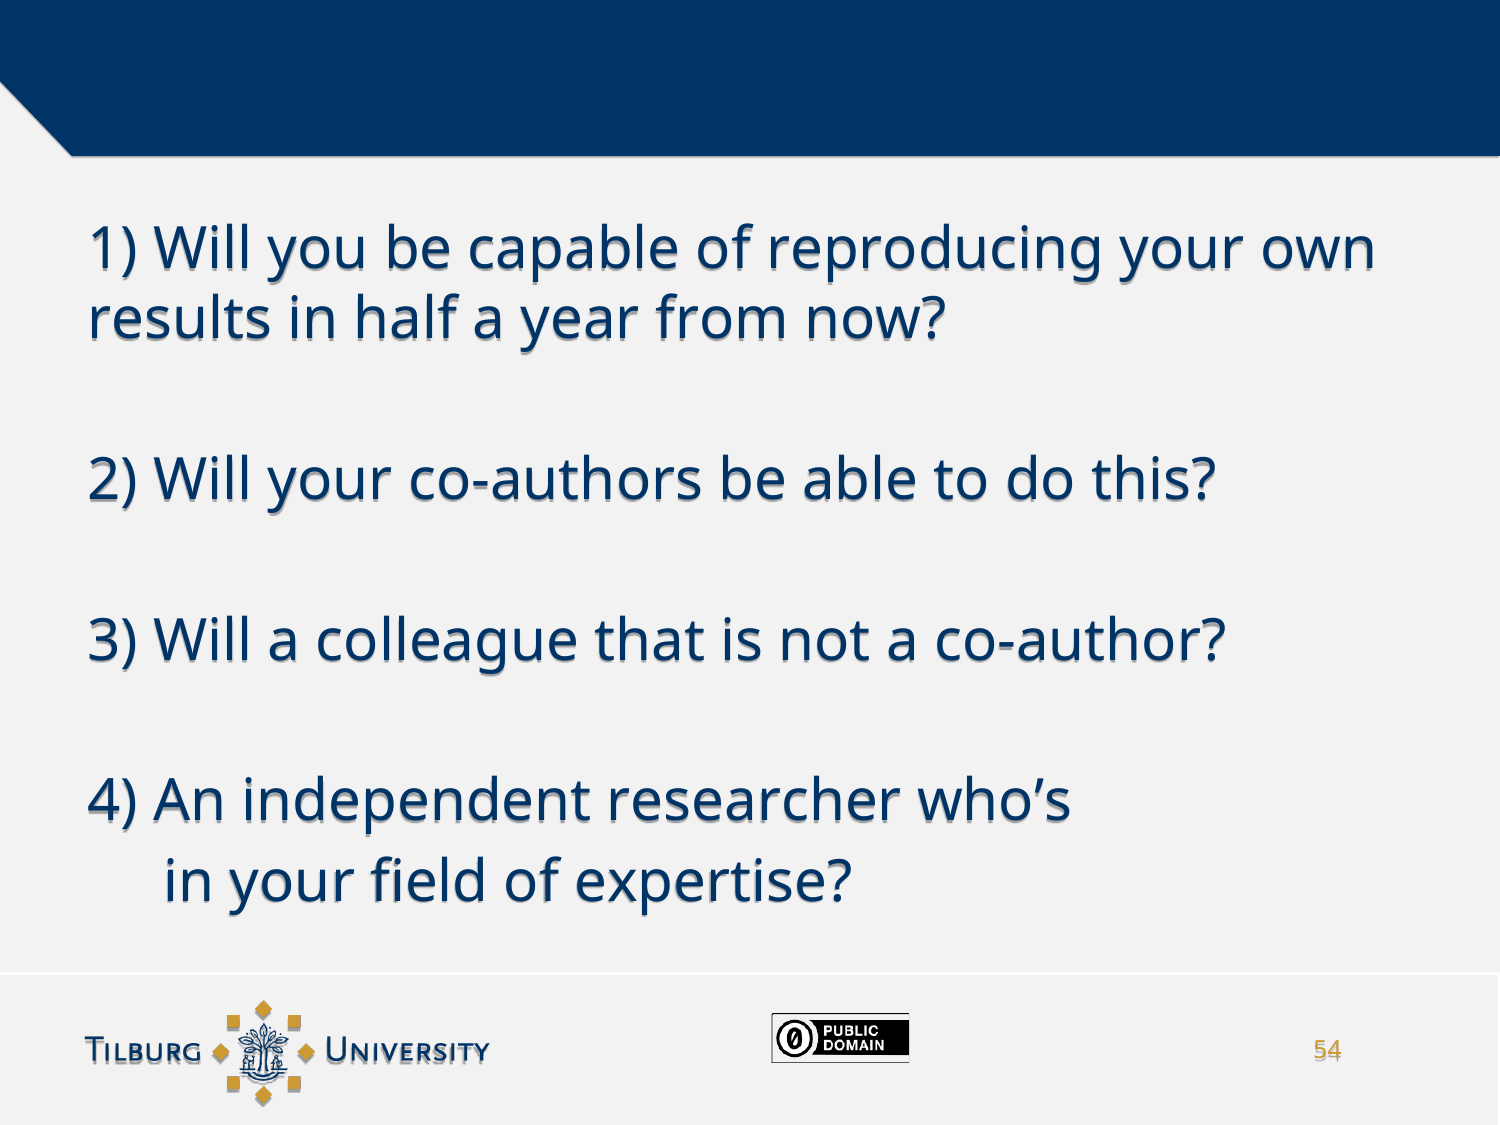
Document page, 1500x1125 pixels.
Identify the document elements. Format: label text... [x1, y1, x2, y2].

text_box 1) Will you be capable of reproducing your own results in half a year from now? 2) Will your co-authors be able to do this? 3) Will a colleague that is not a co-author? 4) An independent researcher who’s in your field of expertise? [14, 202, 1450, 971]
text_box [1298, 1026, 1426, 1087]
text_box [772, 1014, 909, 1062]
